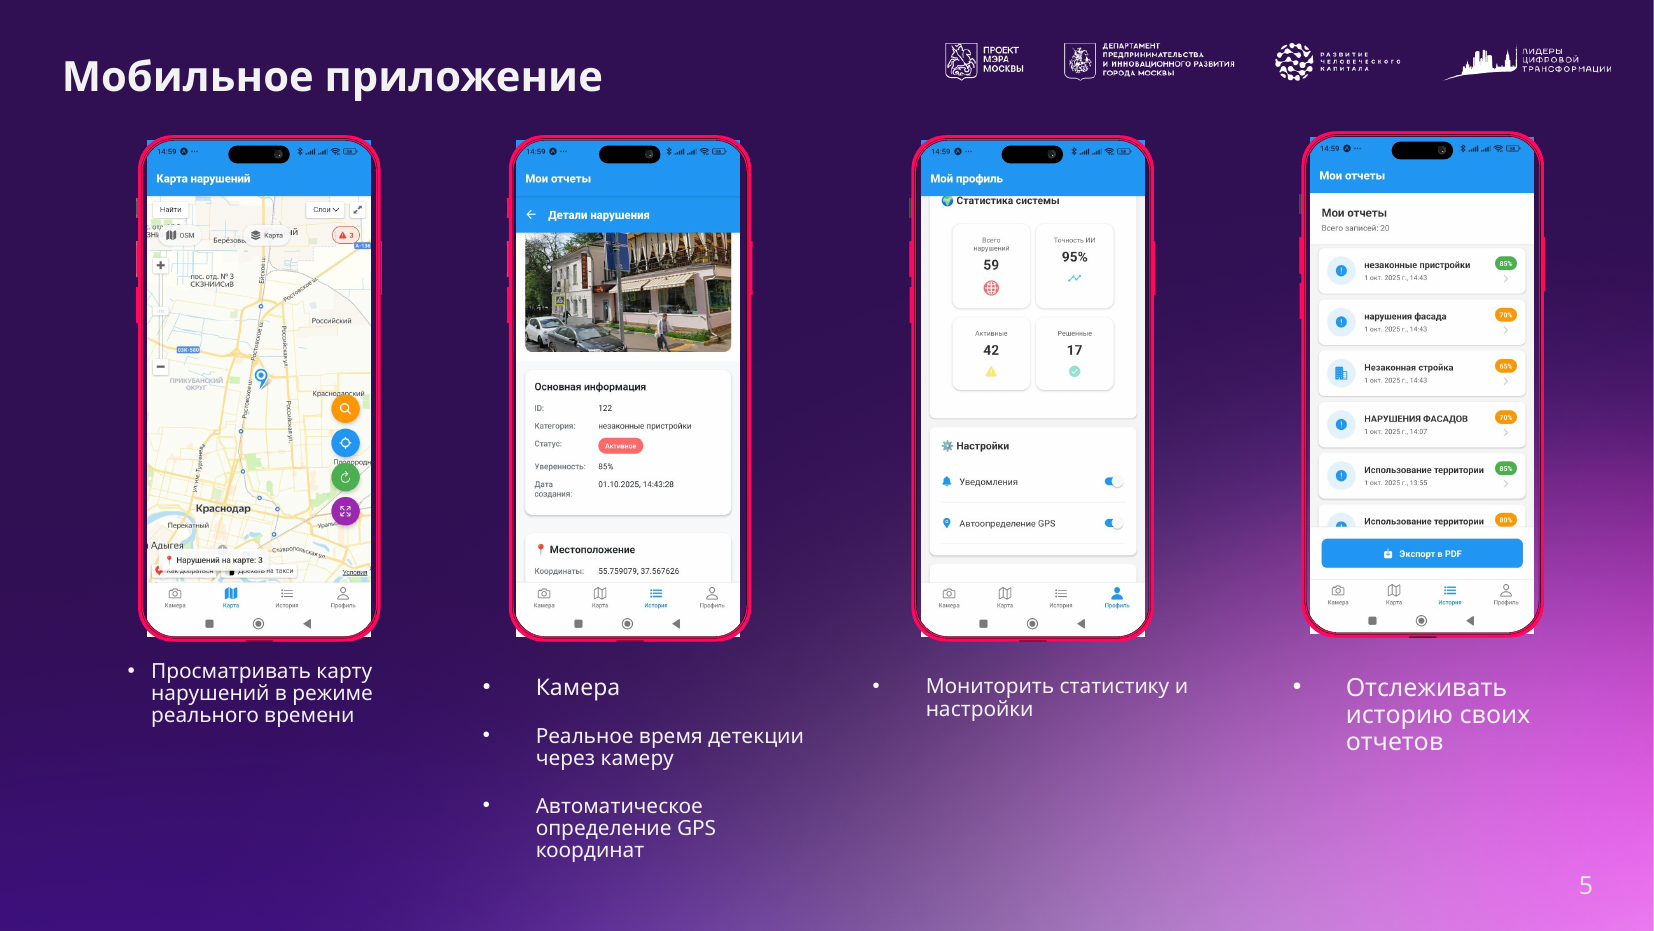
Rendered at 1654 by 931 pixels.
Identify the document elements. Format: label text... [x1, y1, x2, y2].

list Мониторить статистику и настройки [839, 668, 1212, 841]
title Мобильное приложение [46, 57, 1385, 109]
text_box [909, 135, 1156, 642]
picture [0, 0, 1654, 931]
text_box [506, 135, 753, 642]
list Просматривать карту нарушений в режиме реального времени [112, 652, 484, 826]
text_box [136, 135, 382, 642]
list Камера Реальное время детекции через камеру Автоматическое определение GPS координат [450, 668, 832, 751]
list Отслеживать историю своих отчетов [1275, 675, 1576, 788]
text_box [1299, 131, 1546, 638]
